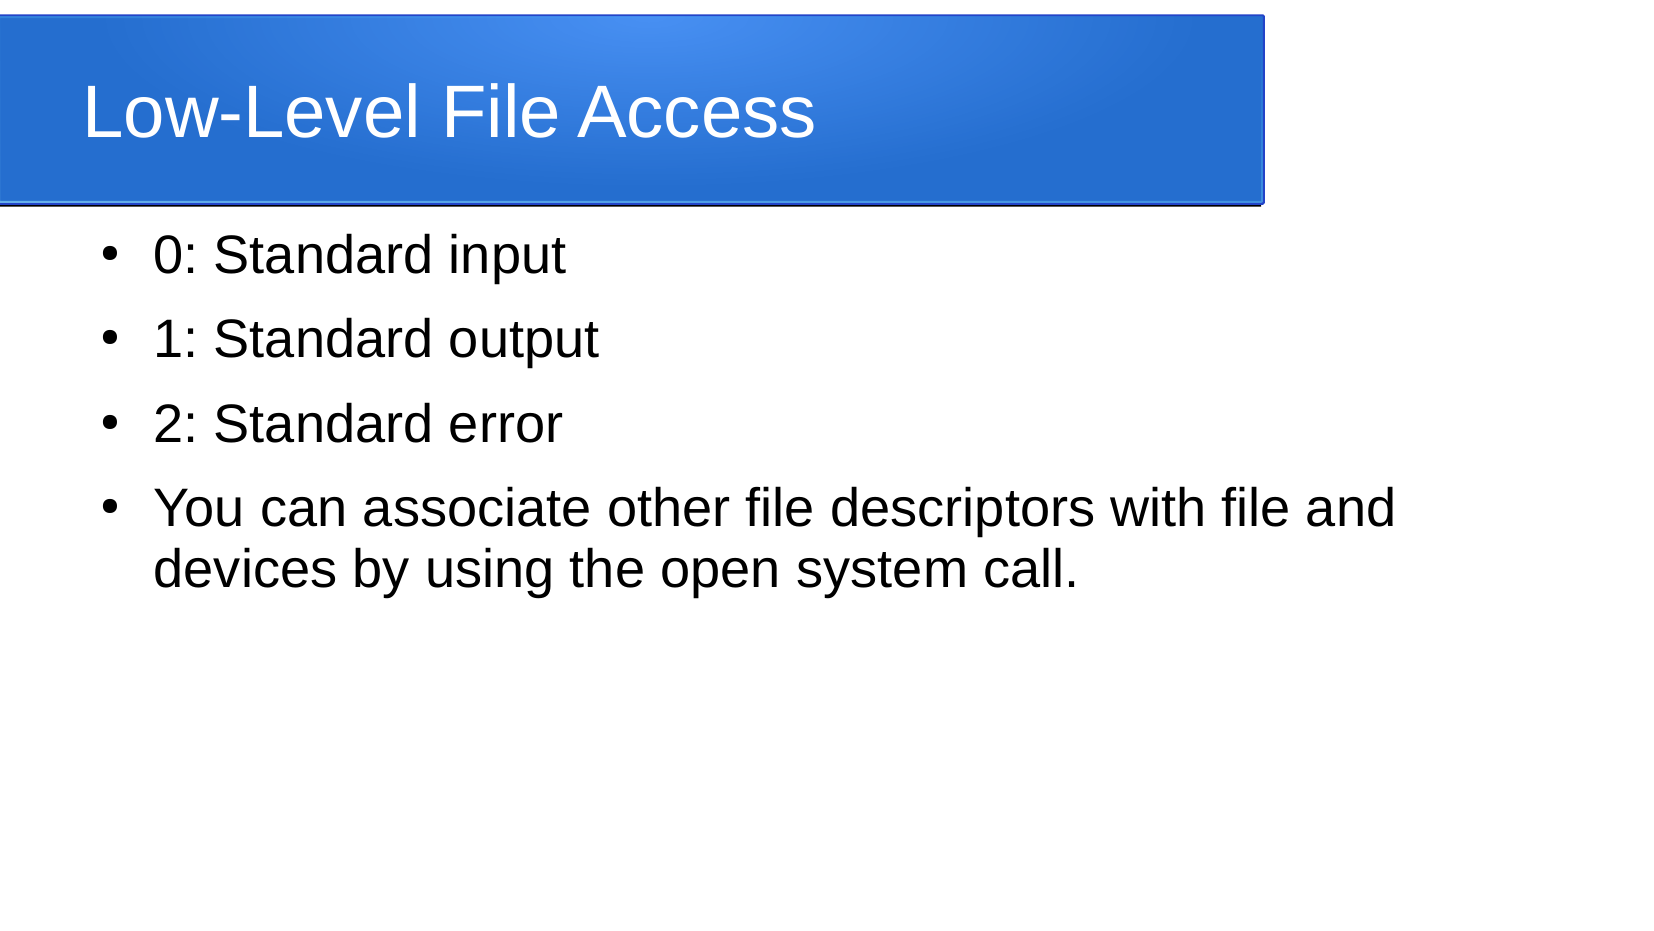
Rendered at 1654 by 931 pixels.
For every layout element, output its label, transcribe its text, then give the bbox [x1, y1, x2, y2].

list 0: Standard input 1: Standard output 2: Standard error You can associate other file descriptors with file and devices by using the open system call. [82, 224, 1571, 764]
title Low-Level File Access [82, 35, 1235, 189]
